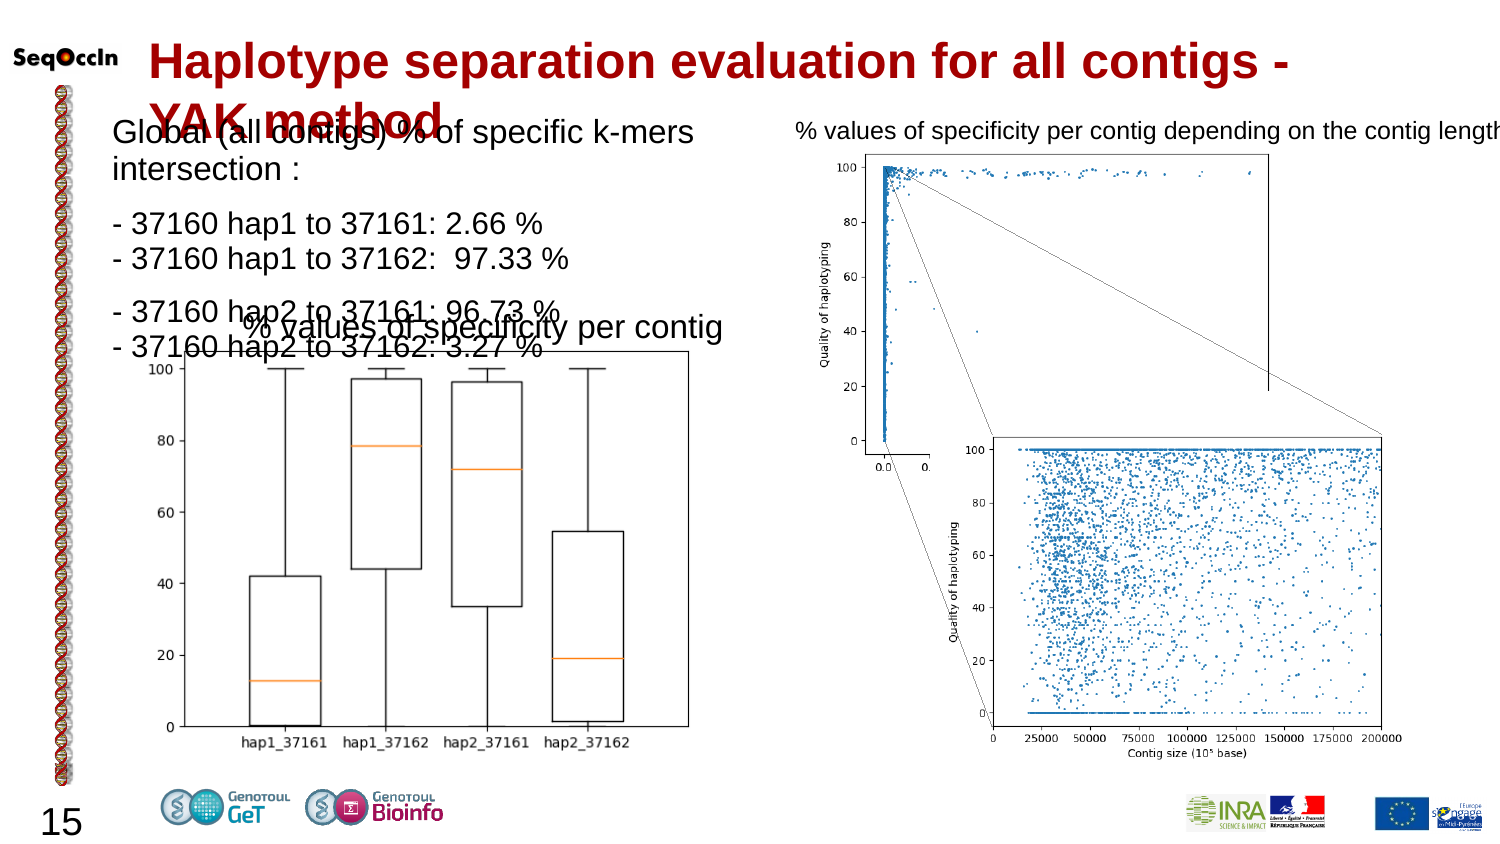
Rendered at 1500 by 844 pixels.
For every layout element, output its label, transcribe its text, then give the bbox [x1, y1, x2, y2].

picture [1185, 794, 1267, 832]
picture [156, 784, 294, 830]
picture [9, 43, 122, 74]
picture [103, 372, 753, 780]
text_box % values of specificity per contig depending on the contig length [780, 109, 1500, 153]
text_box Haplotype separation evaluation for all contigs - YAK method [137, 22, 1378, 160]
text_box Global (all contigs) % of specific k-mers intersection : - 37160 hap1 to 37161: 2.66 % - 37160 hap1 to 37162: 97.33 % - 37160 hap2 to 37161: 96.73 % - 37160 hap2 to 37162: 3.27 % [97, 106, 753, 372]
picture [800, 153, 1431, 767]
picture [1270, 795, 1325, 828]
picture [55, 85, 68, 786]
picture [1374, 796, 1487, 834]
text_box % values of specificity per contig [227, 301, 740, 354]
picture [300, 784, 448, 830]
